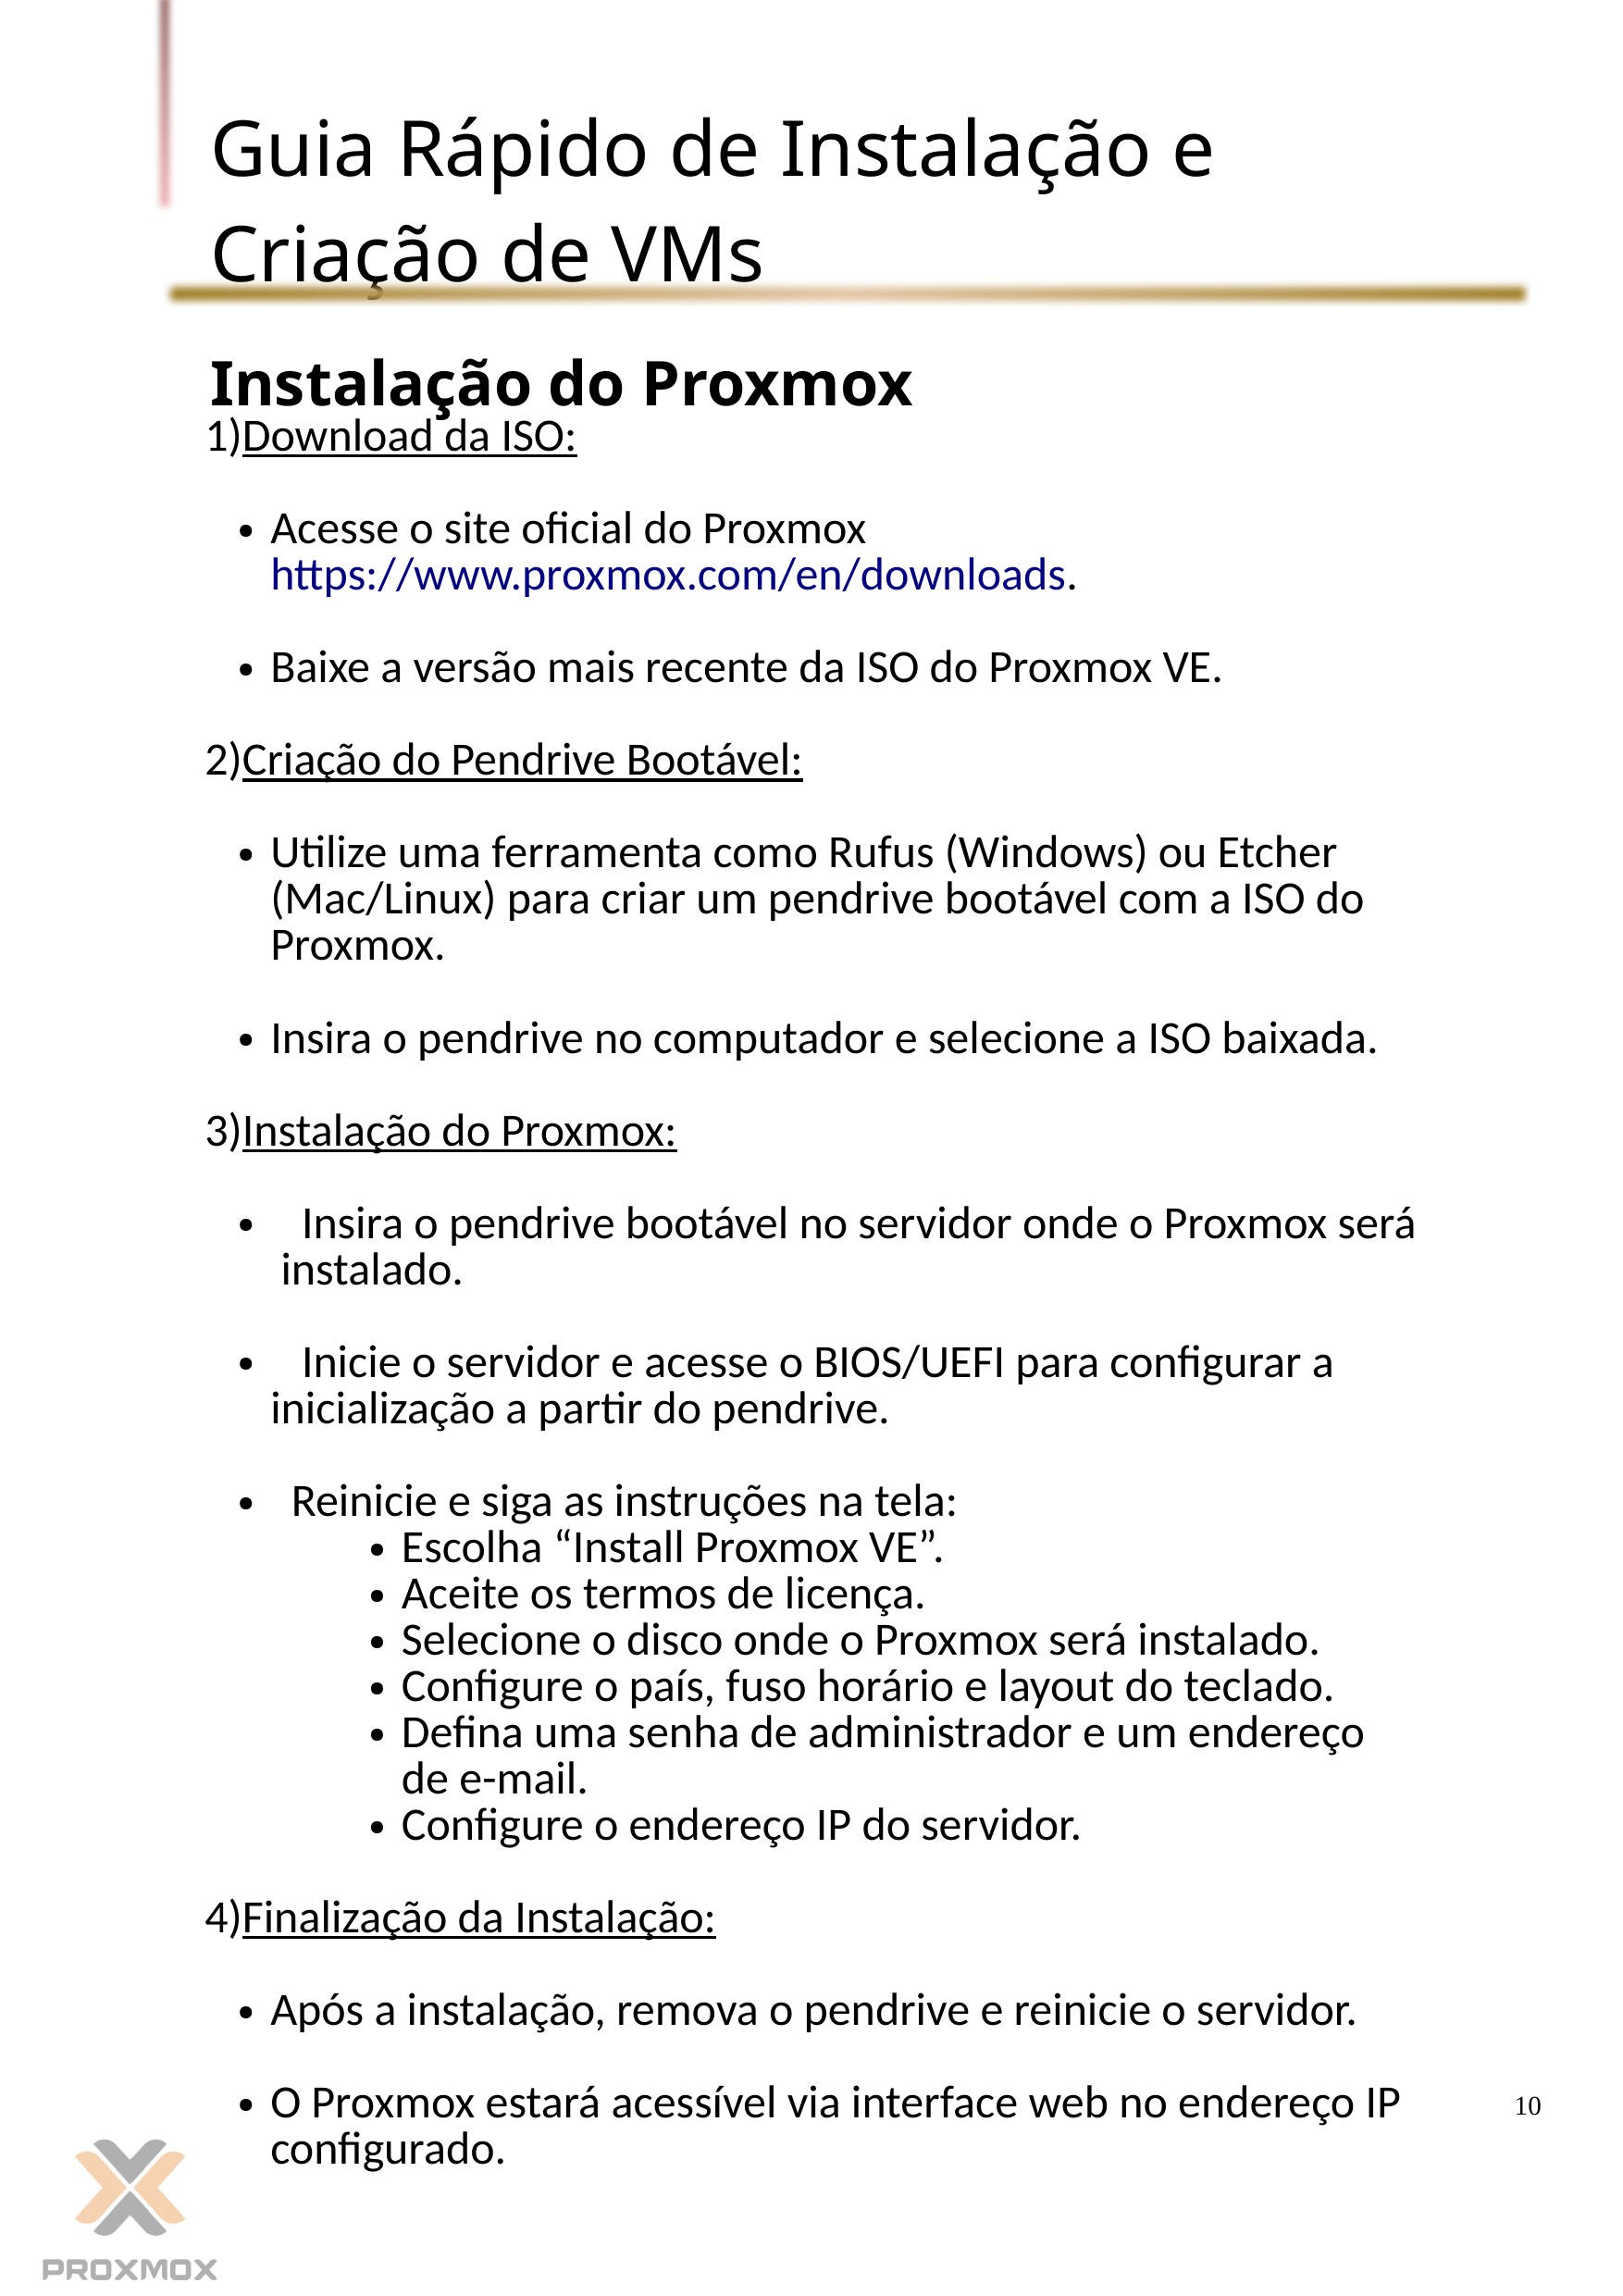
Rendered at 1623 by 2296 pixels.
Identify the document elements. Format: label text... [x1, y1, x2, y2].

text_box Instalação do Proxmox [196, 333, 1441, 438]
text_box Guia Rápido de Instalação e Criação de VMs [196, 87, 1441, 281]
text_box [178, 290, 1518, 300]
text_box Download da ISO: Acesse o site oficial do Proxmox https://www.proxmox.com/en/downloads. Baixe a versão mais recente da ISO do Proxmox VE. Criação do Pendrive Bootável: Utilize uma ferramenta como Rufus (Windows) ou Etcher (Mac/Linux) para criar um pendrive bootável com a ISO do Proxmox. Insira o pendrive no computador e selecione a ISO baixada. Instalação do Proxmox: Insira o pendrive bootável no servidor onde o Proxmox será instalado. Inicie o servidor e acesse o BIOS/UEFI para configurar a inicialização a partir do pendrive. Reinicie e siga as instruções na tela: Escolha “Install Proxmox VE”. Aceite os termos de licença. Selecione o disco onde o Proxmox será instalado. Configure o país, fuso horário e layout do teclado. Defina uma senha de administrador e um endereço de e-mail. Configure o endereço IP do servidor. Finalização da Instalação: Após a instalação, remova o pendrive e reinicie o servidor. O Proxmox estará acessível via interface web no endereço IP configurado. [191, 409, 1435, 2229]
picture [0, 2126, 263, 2296]
